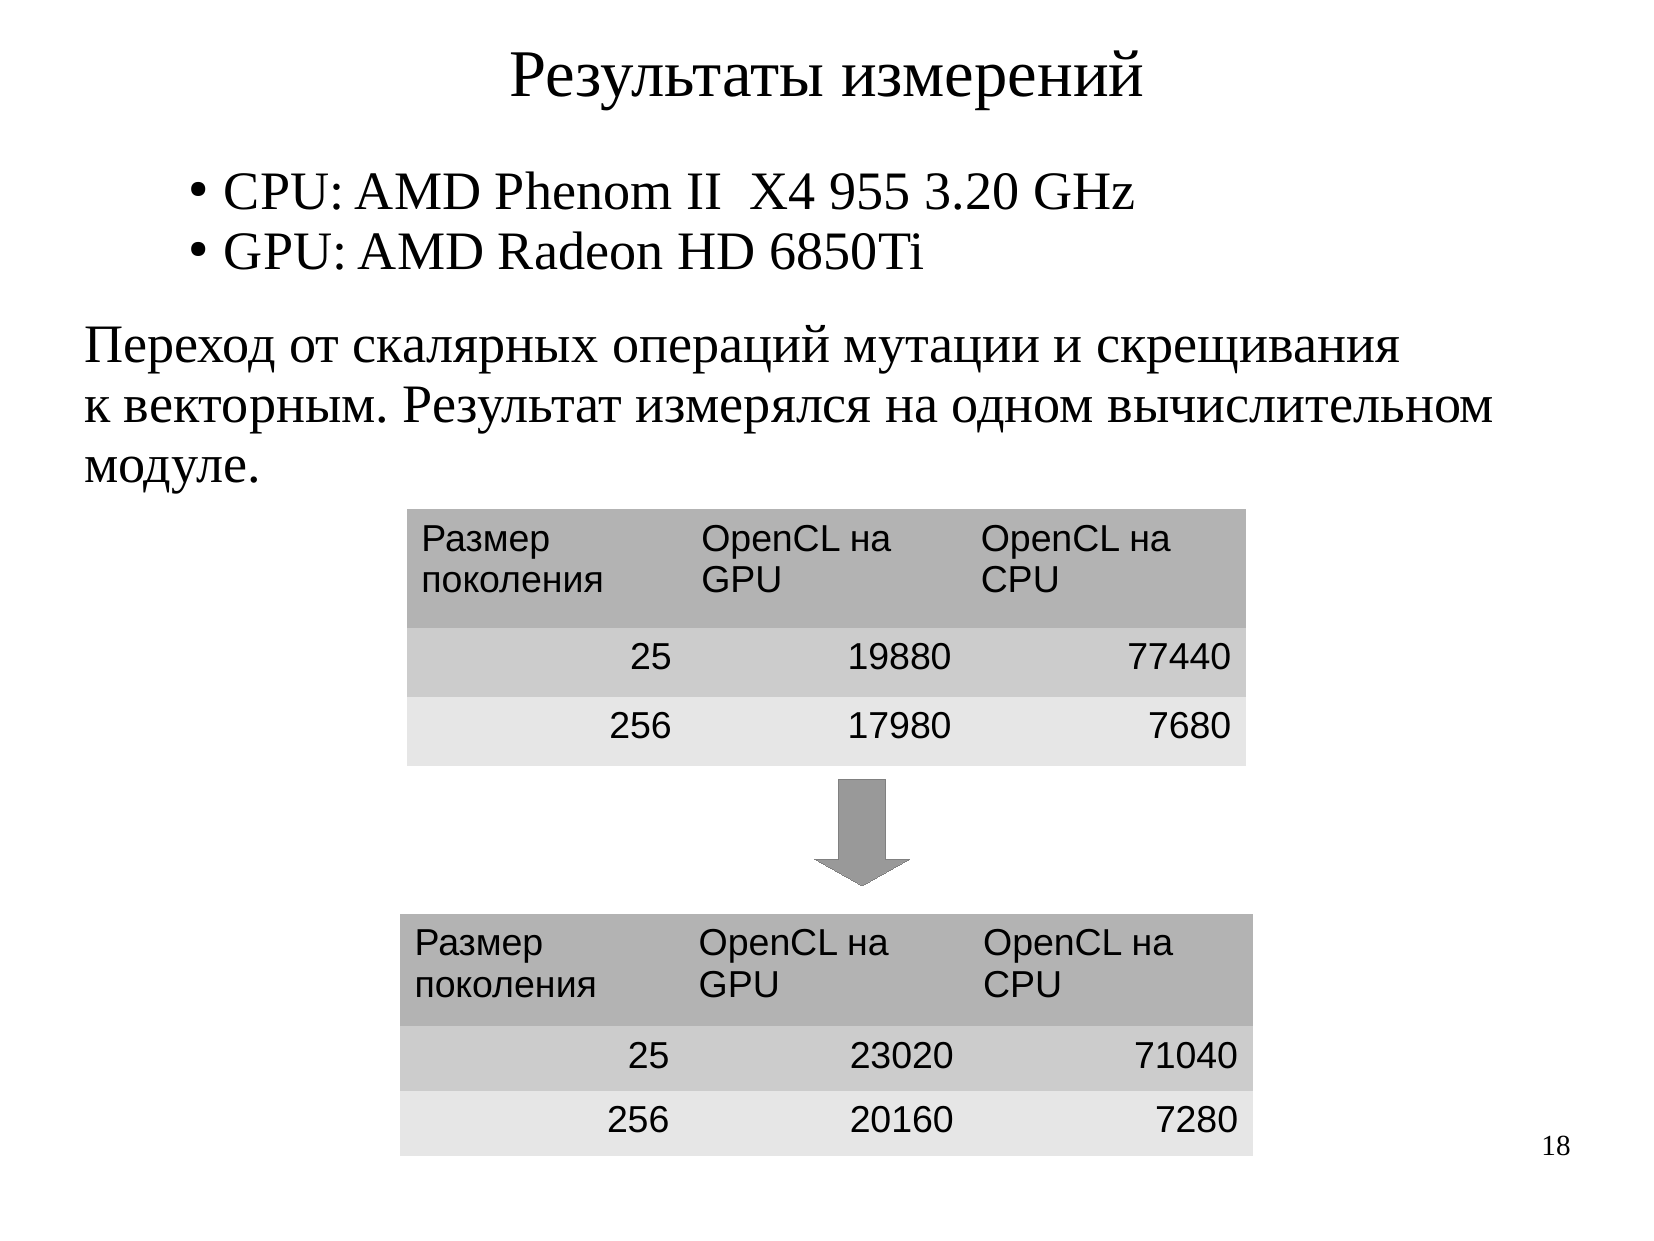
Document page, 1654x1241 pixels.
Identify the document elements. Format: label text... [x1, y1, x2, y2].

text_box [814, 779, 910, 886]
table_cell 7280 [968, 1091, 1253, 1156]
table_cell 20160 [684, 1091, 968, 1156]
table_cell 77440 [966, 628, 1246, 697]
table_cell 25 [400, 1026, 684, 1091]
text_box CPU: AMD Phenom II X4 955 3.20 GHz GPU: AMD Radeon HD 6850Ti [173, 153, 1152, 307]
table_header OpenCL на GPU [684, 914, 968, 1026]
table_header OpenCL на GPU [686, 509, 966, 628]
table_cell 71040 [968, 1026, 1253, 1091]
text_box Переход от скалярных операций мутации и скрещивания к векторным. Результат измерялся на одном вычислительном модуле. [69, 307, 1525, 505]
table_header OpenCL на СPU [968, 914, 1253, 1026]
table_header Размер поколения [407, 509, 686, 628]
text_box Результаты измерений [494, 29, 1160, 119]
table_header Размер поколения [400, 914, 684, 1026]
table_cell 19880 [686, 628, 966, 697]
table_cell 25 [407, 628, 686, 697]
table_header OpenCL на СPU [966, 509, 1246, 628]
table_cell 23020 [684, 1026, 968, 1091]
table_cell 256 [400, 1091, 684, 1156]
table_cell 7680 [966, 697, 1246, 766]
table_cell 17980 [686, 697, 966, 766]
table_cell 256 [407, 697, 686, 766]
